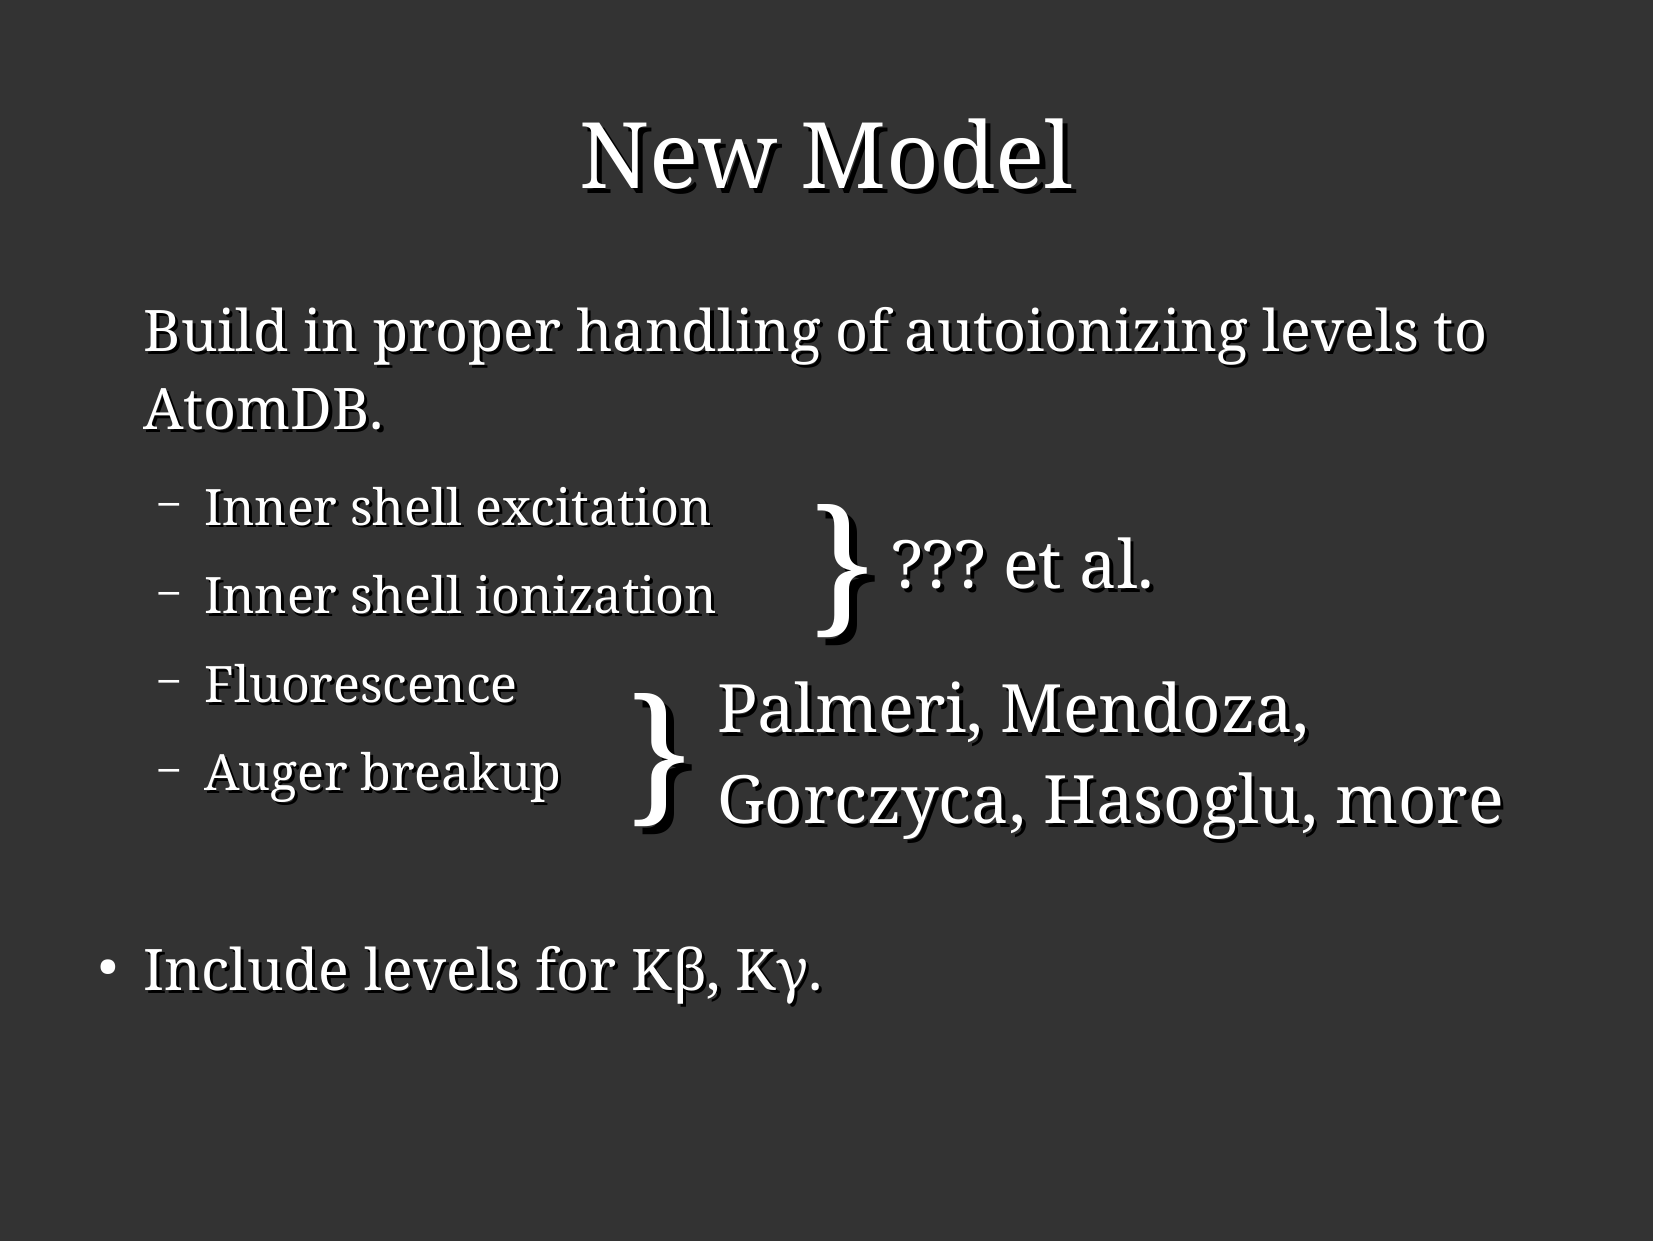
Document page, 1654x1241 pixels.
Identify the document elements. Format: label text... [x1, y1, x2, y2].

text_box } [795, 450, 886, 636]
list Build in proper handling of autoionizing levels to AtomDB. Inner shell excitation Inner shell ionization Fluorescence Auger breakup Include levels for Kβ, Kγ. [82, 290, 1538, 1010]
text_box } [612, 639, 703, 825]
text_box Palmeri, Mendoza, Gorczyca, Hasoglu, more [703, 654, 1543, 821]
text_box ??? et al. [876, 509, 1246, 601]
title New Model [82, 49, 1571, 257]
